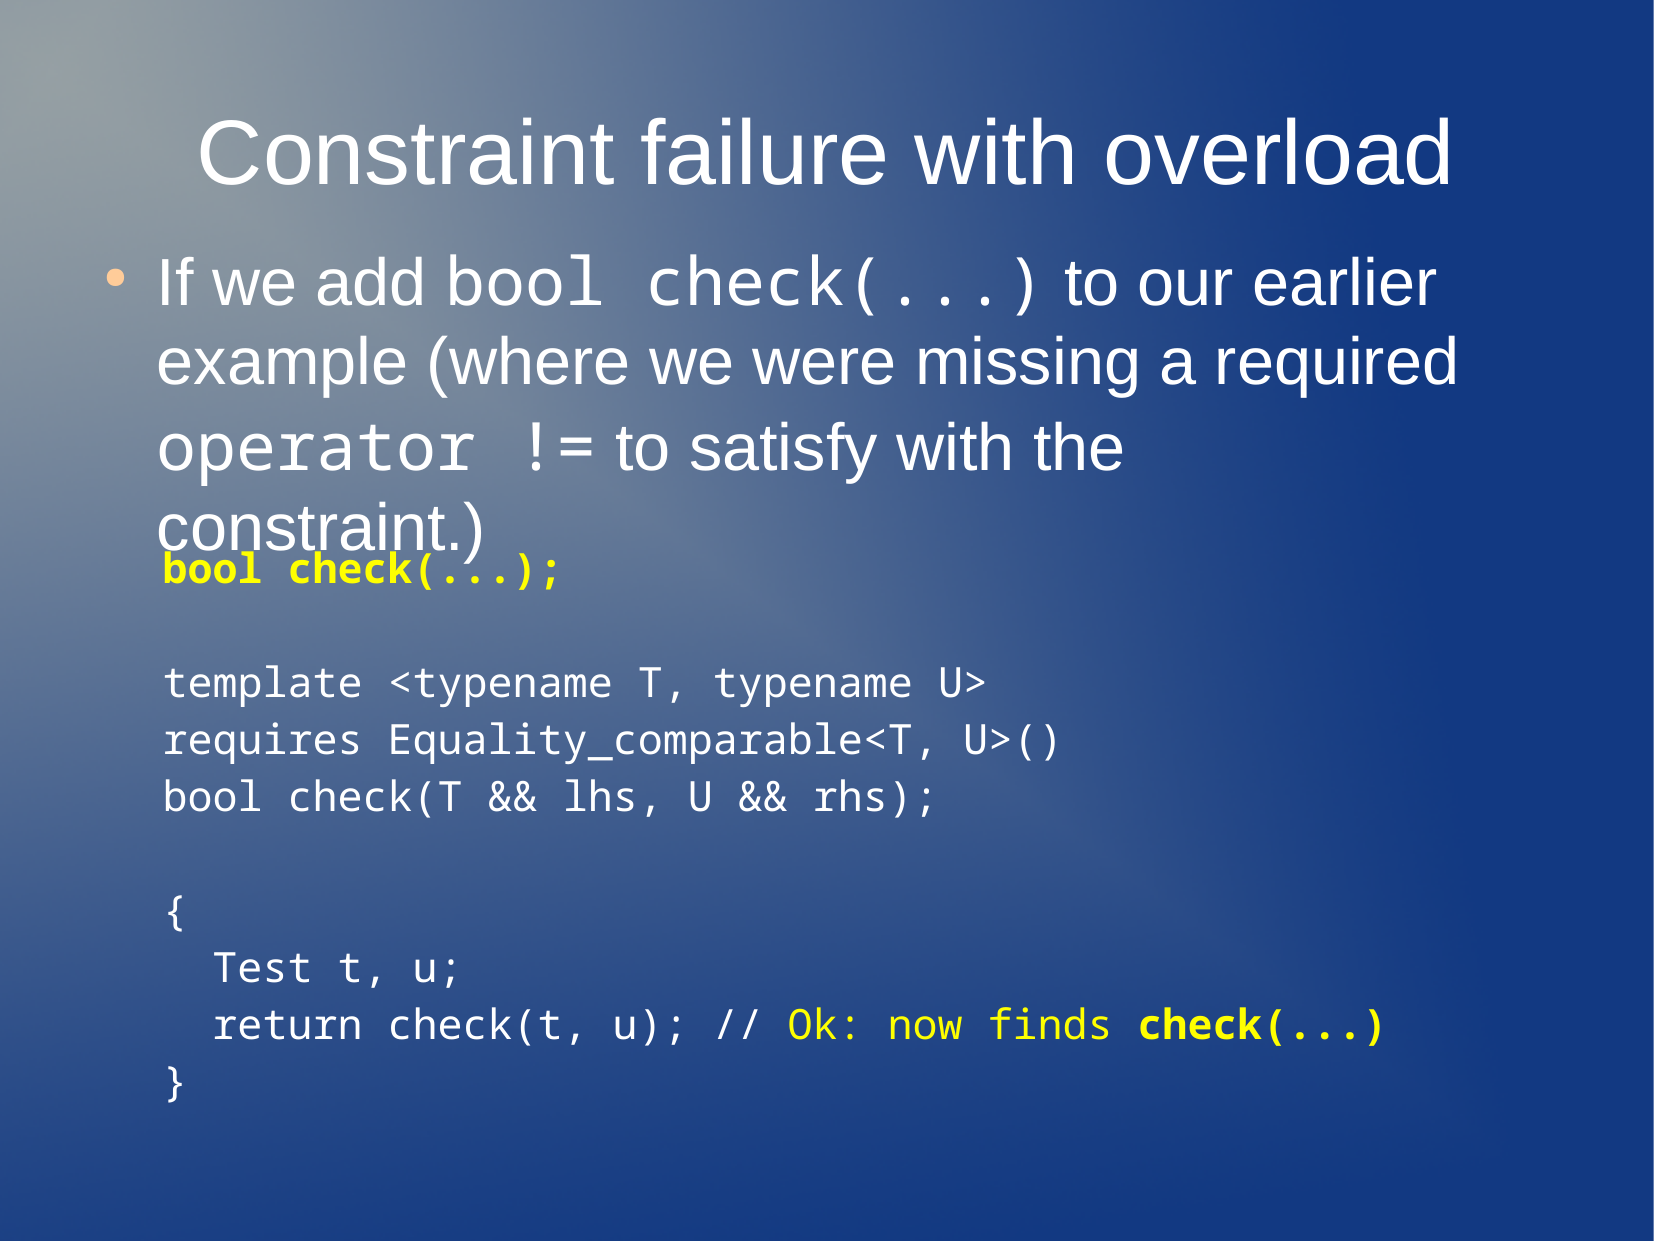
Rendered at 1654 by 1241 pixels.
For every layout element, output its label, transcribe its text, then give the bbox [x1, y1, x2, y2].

title Constraint failure with overload [82, 49, 1571, 257]
text_box bool check(...); template <typename T, typename U> requires Equality_comparable<T, U>() bool check(T && lhs, U && rhs); { Test t, u; return check(t, u); // Ok: now finds check(...) } [147, 531, 1305, 1037]
picture [0, 0, 1654, 1241]
list If we add bool check(...) to our earlier example (where we were missing a required operator != to satisfy with the constraint.) [85, 233, 1467, 1149]
